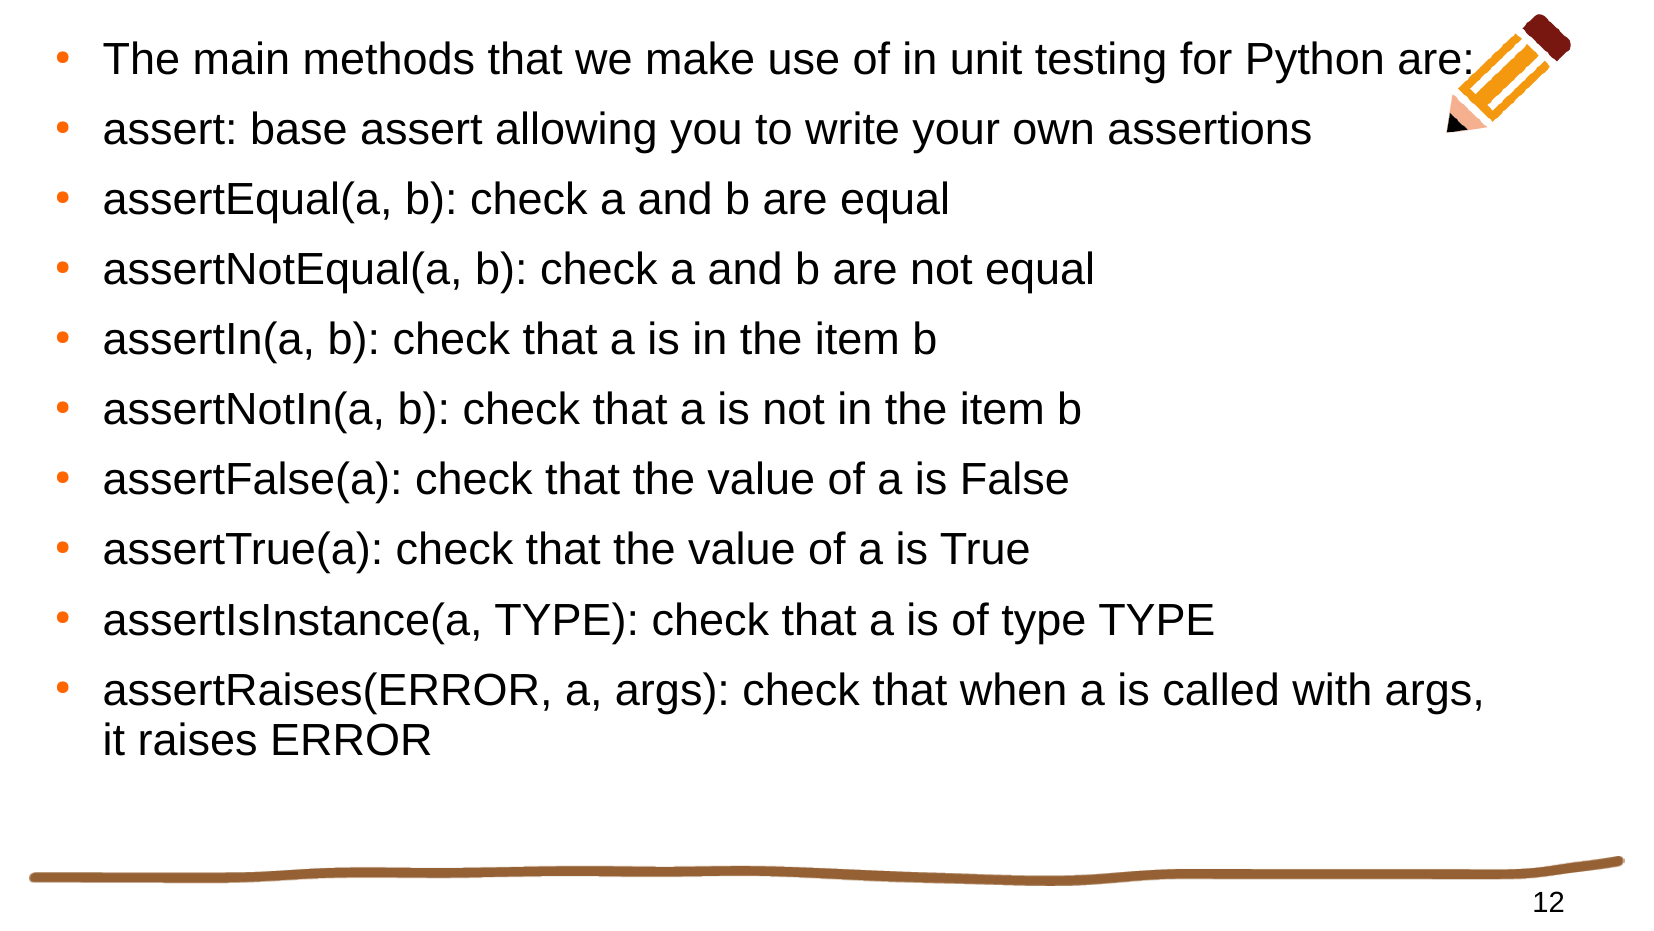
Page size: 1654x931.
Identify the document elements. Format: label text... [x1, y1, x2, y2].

picture [1446, 14, 1571, 133]
list The main methods that we make use of in unit testing for Python are: assert: base assert allowing you to write your own assertions assertEqual(a, b): check a and b are equal assertNotEqual(a, b): check a and b are not equal assertIn(a, b): check that a is in the item b assertNotIn(a, b): check that a is not in the item b assertFalse(a): check that the value of a is False assertTrue(a): check that the value of a is True assertIsInstance(a, TYPE): check that a is of type TYPE assertRaises(ERROR, a, args): check that when a is called with args, it raises ERROR [38, 33, 1488, 816]
picture [29, 856, 1625, 886]
